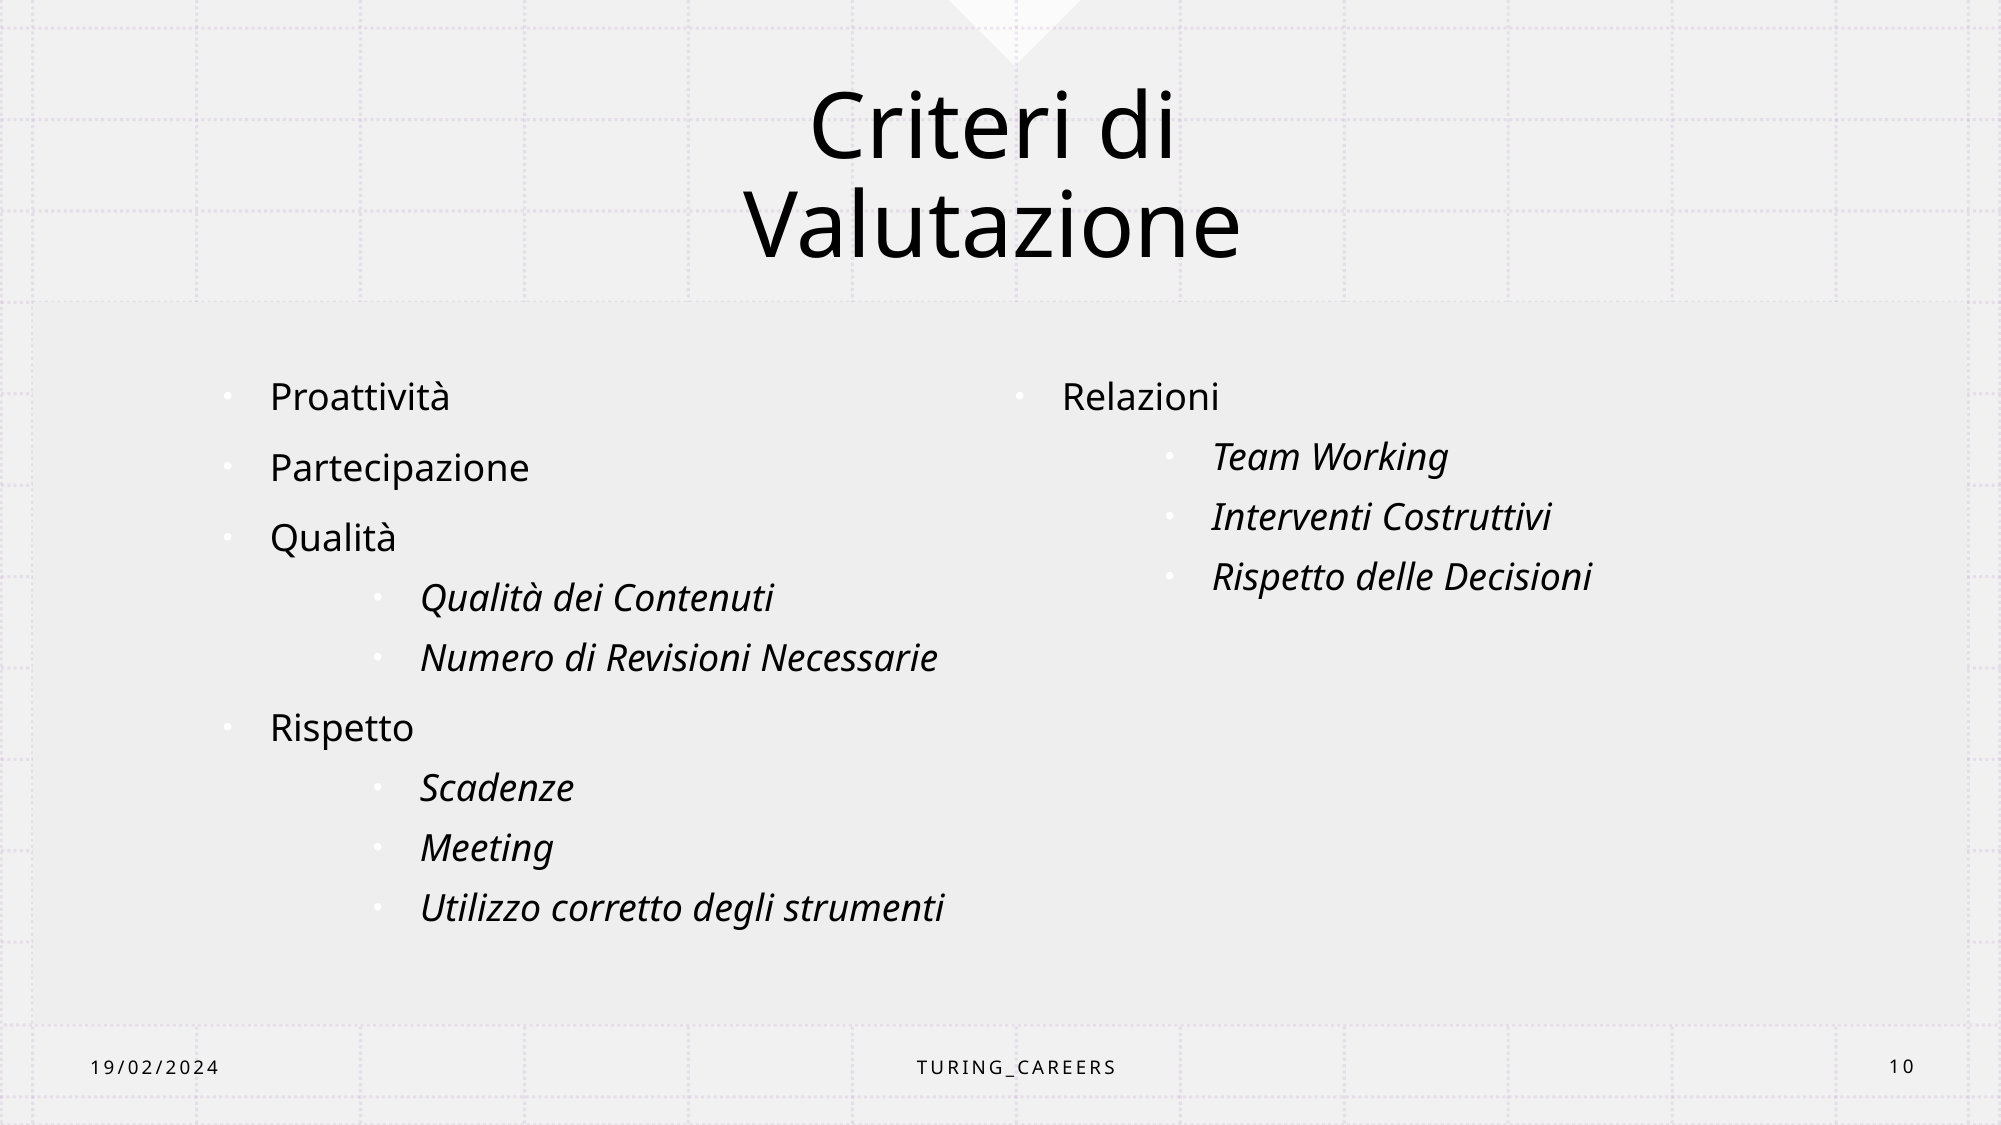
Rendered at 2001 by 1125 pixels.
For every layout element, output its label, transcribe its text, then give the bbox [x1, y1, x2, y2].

text_box Relazioni Team Working Interventi Costruttivi Rispetto delle Decisioni [999, 361, 1715, 988]
text_box TURING_CAREERS [689, 1036, 1343, 1097]
title Criteri di Valutazione [50, 55, 1937, 302]
text_box 10 [1835, 1037, 1967, 1098]
text_box 19/02/2024 [75, 1037, 496, 1098]
list Proattività Partecipazione Qualità Qualità dei Contenuti Numero di Revisioni Necessarie Rispetto Scadenze Meeting Utilizzo corretto degli strumenti [207, 361, 999, 988]
